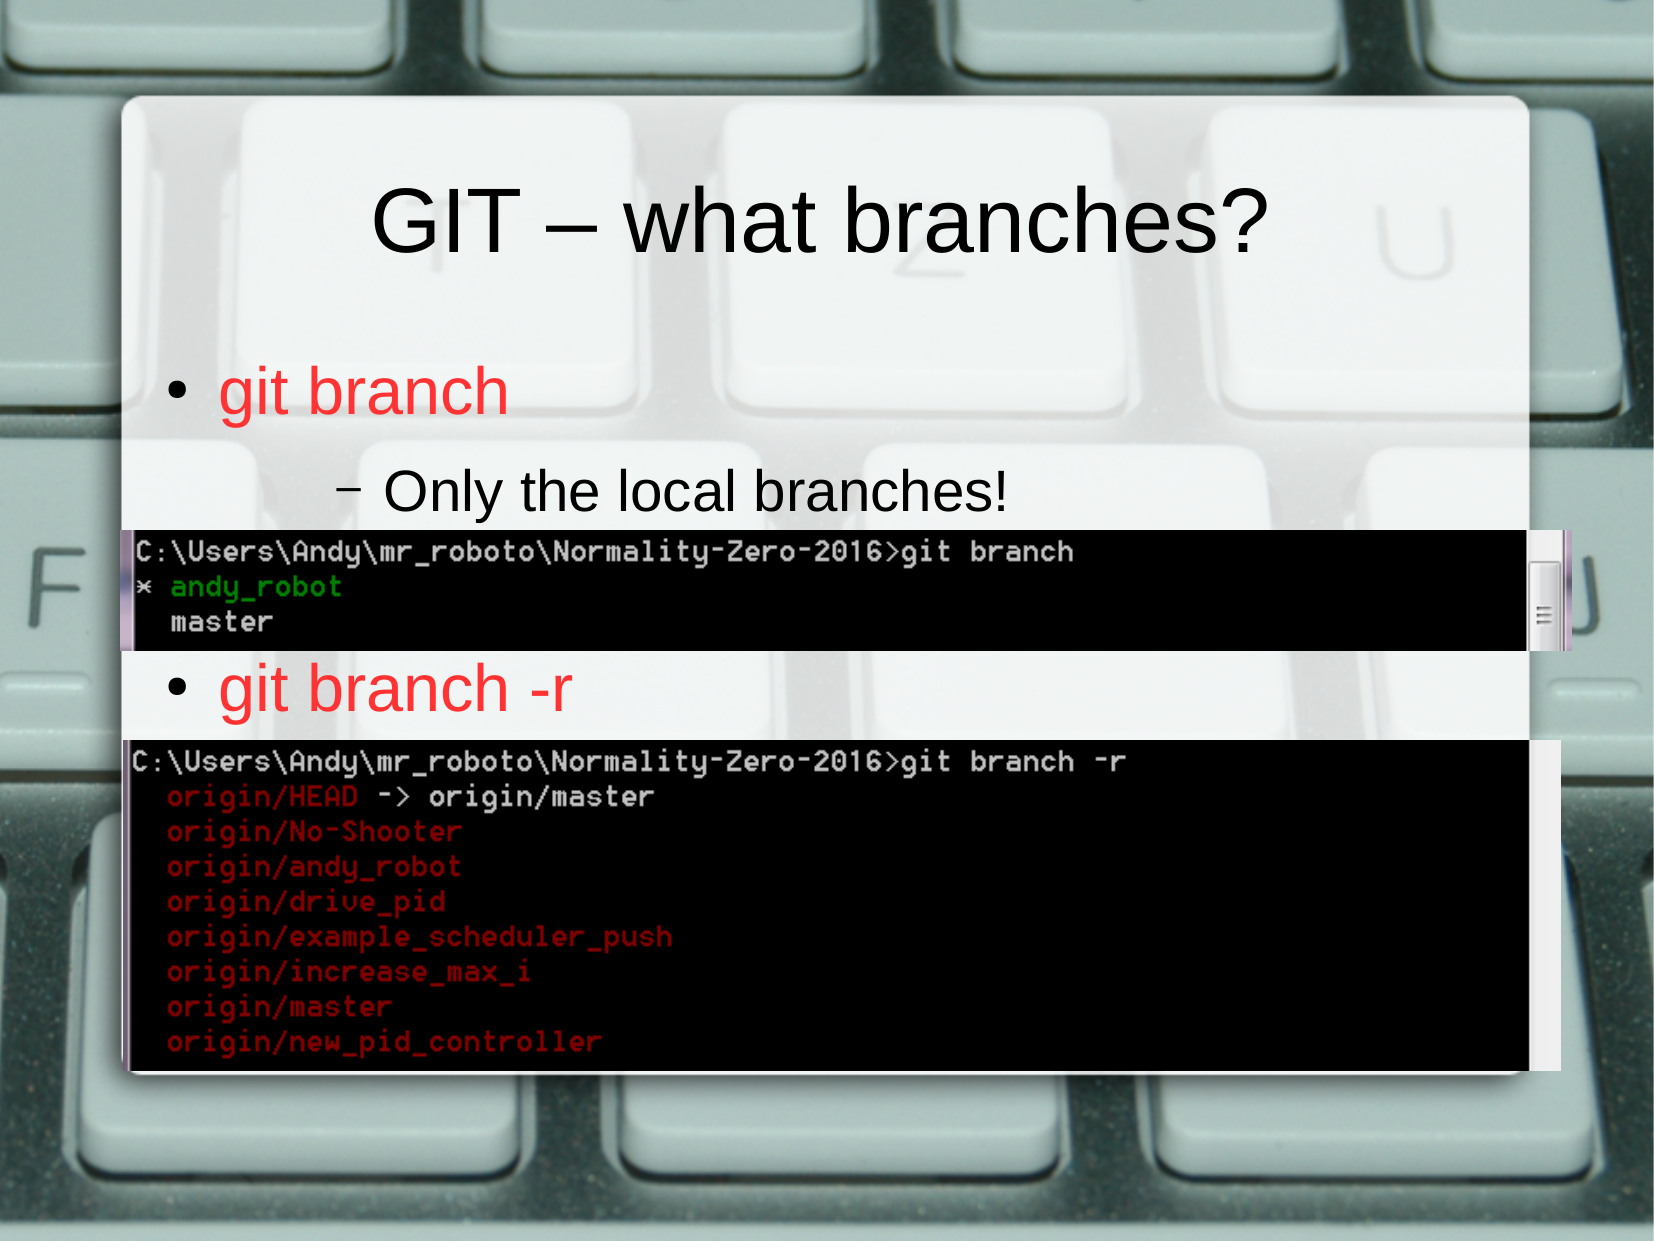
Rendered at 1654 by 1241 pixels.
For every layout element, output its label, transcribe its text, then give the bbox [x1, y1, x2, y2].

title GIT – what branches? [135, 117, 1506, 325]
list git branch Only the local branches! git branch -r [147, 651, 1506, 740]
list git branch Only the local branches! git branch -r [147, 354, 1506, 530]
picture [0, 0, 1654, 1241]
